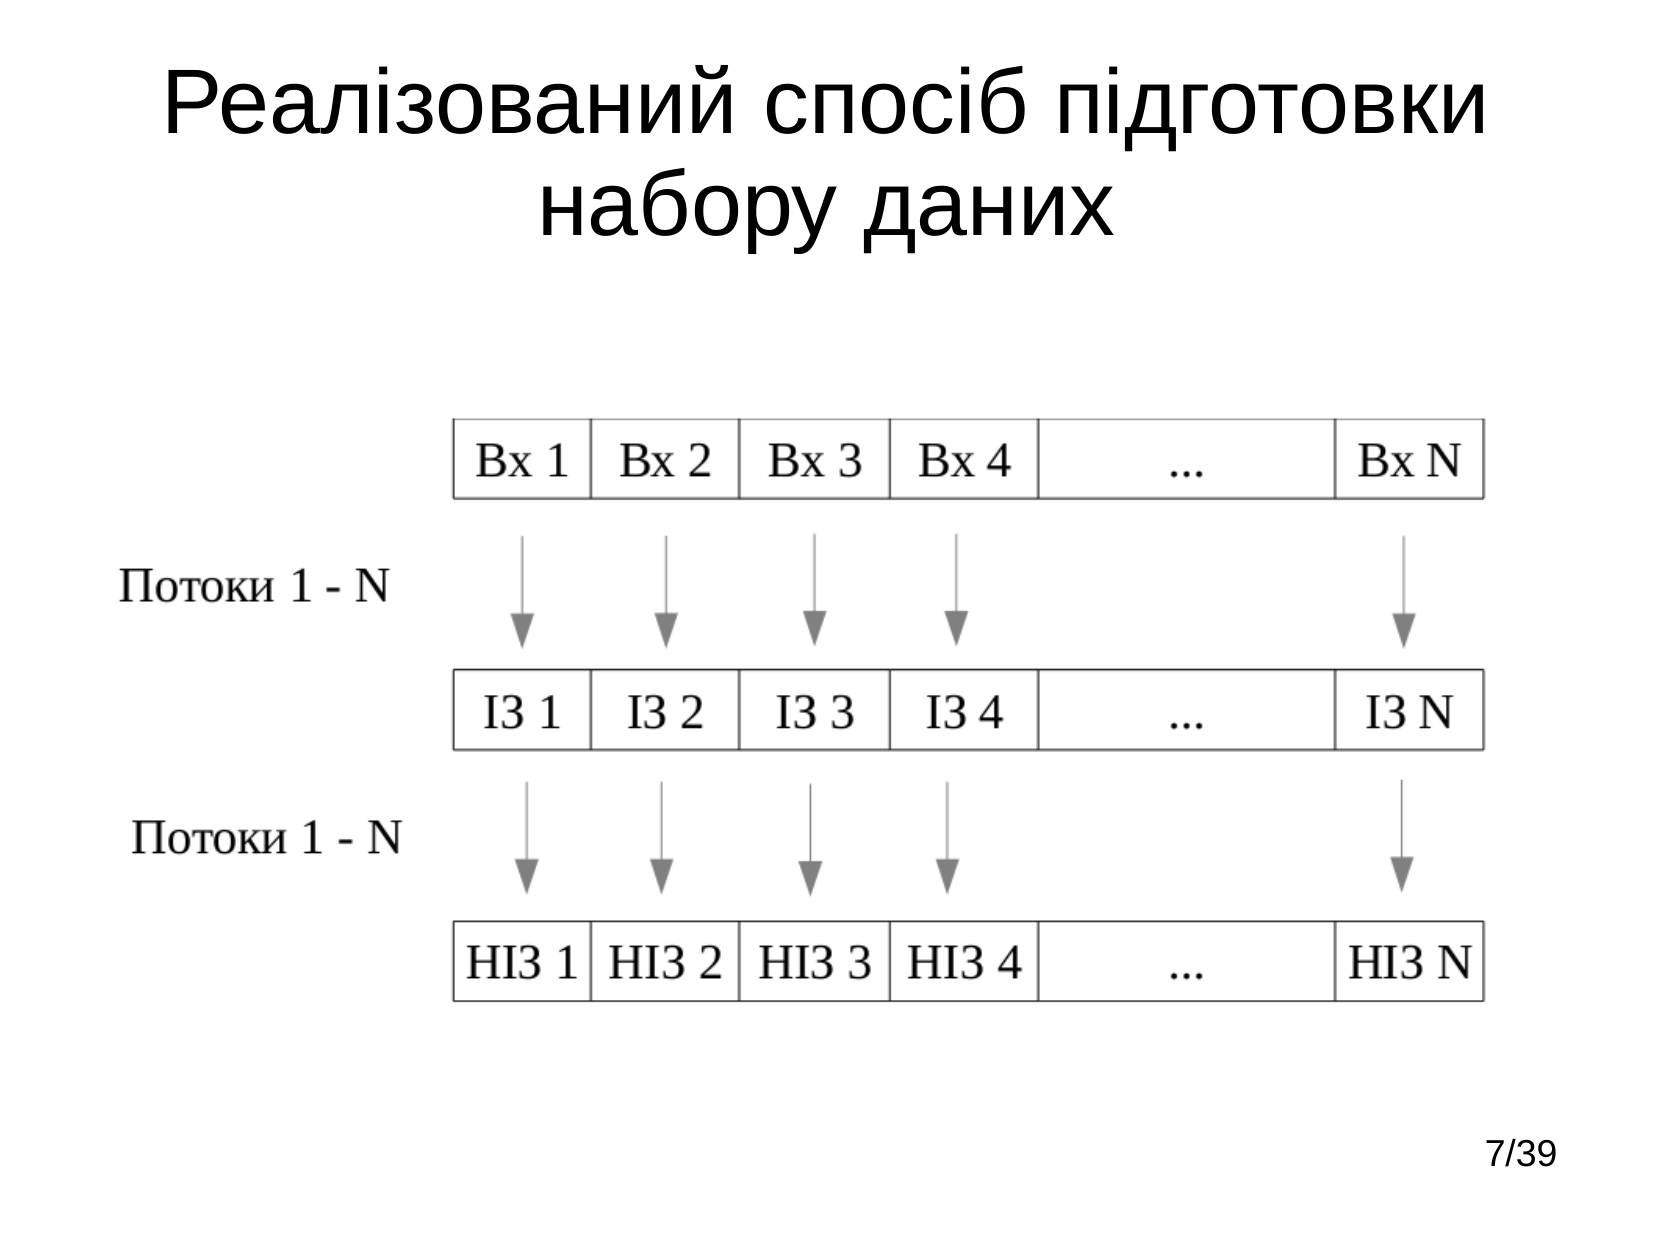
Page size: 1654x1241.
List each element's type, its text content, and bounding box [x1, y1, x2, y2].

text_box 7/39 [1470, 1125, 1606, 1182]
title Реалізований спосіб підготовки набору даних [82, 49, 1571, 257]
picture [81, 375, 1531, 1036]
